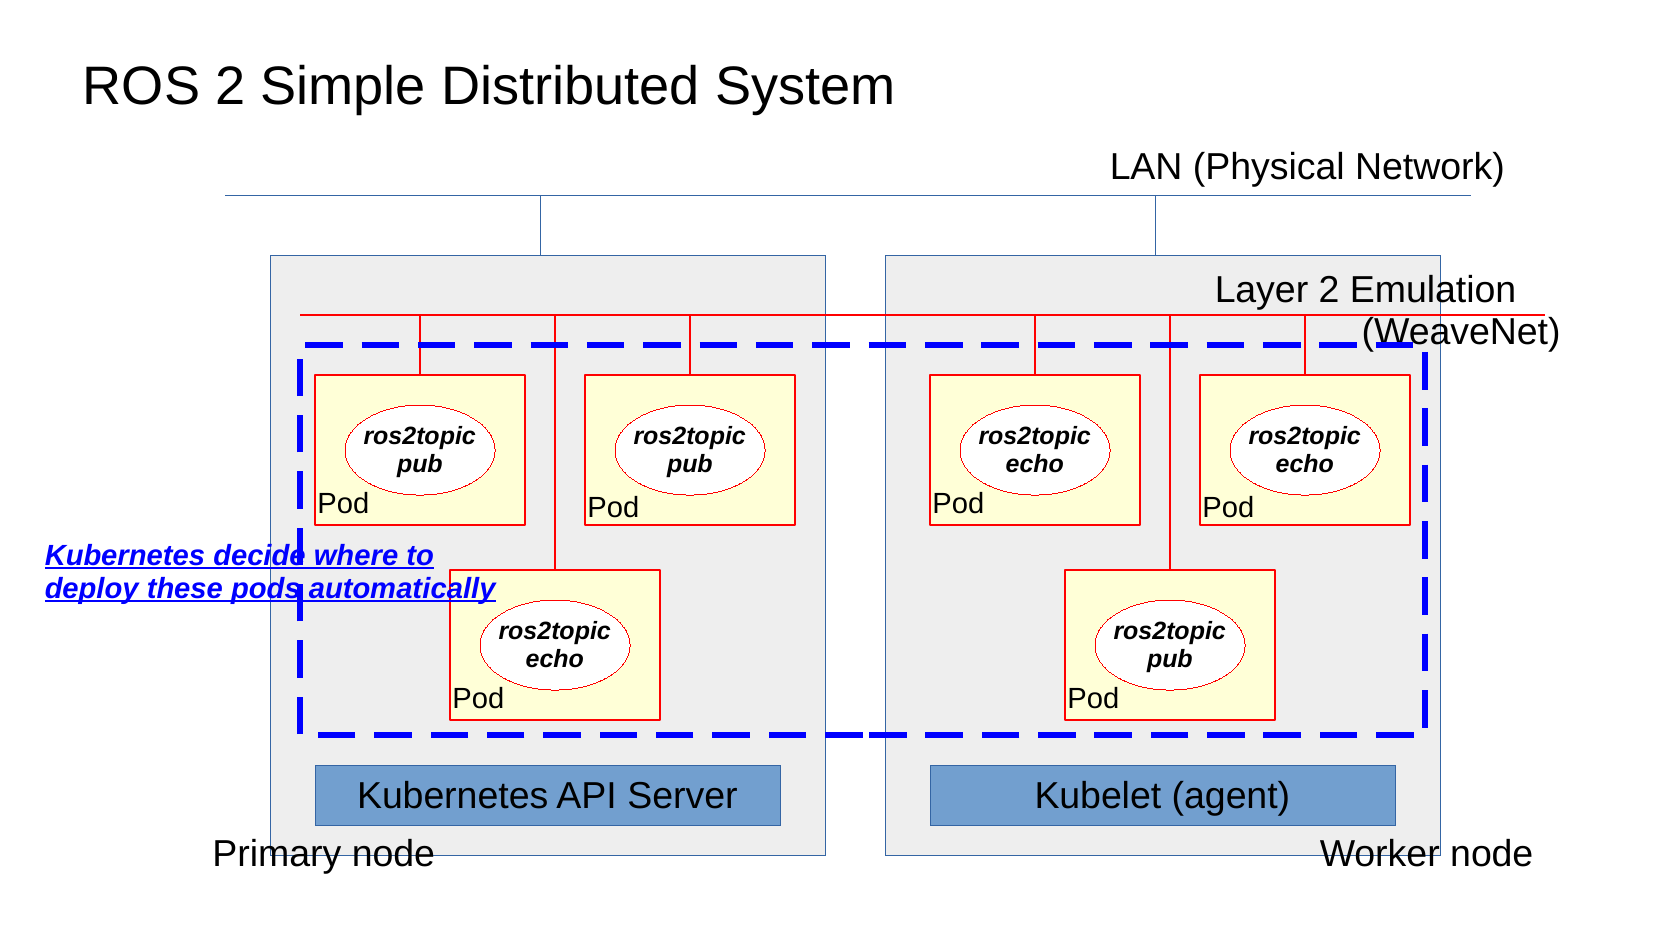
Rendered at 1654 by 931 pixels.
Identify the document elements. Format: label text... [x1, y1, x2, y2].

text_box ros2topic echo [1230, 405, 1381, 496]
text_box [885, 255, 1441, 314]
text_box Worker node [1305, 825, 1549, 882]
text_box Pod [1187, 483, 1291, 541]
text_box Pod [572, 483, 676, 541]
text_box Kubernetes API Server [315, 765, 781, 826]
text_box ros2topic echo [480, 600, 631, 691]
text_box LAN (Physical Network) [1095, 138, 1558, 196]
text_box Pod [302, 480, 406, 531]
text_box [885, 316, 1441, 856]
text_box [270, 255, 826, 856]
text_box ros2topic pub [615, 405, 766, 496]
text_box Pod [1052, 675, 1156, 732]
text_box Pod [917, 480, 1021, 537]
text_box Kubernetes decide where to deploy these pods automatically [30, 531, 538, 646]
text_box ros2topic pub [1095, 600, 1246, 691]
text_box Layer 2 Emulation (WeaveNet) [1200, 261, 1654, 361]
text_box ros2topic pub [345, 405, 496, 496]
text_box Kubelet (agent) [930, 765, 1396, 826]
text_box Primary node [197, 825, 451, 882]
text_box ros2topic echo [960, 405, 1111, 496]
text_box Pod [437, 675, 541, 732]
title ROS 2 Simple Distributed System [82, 52, 1571, 121]
